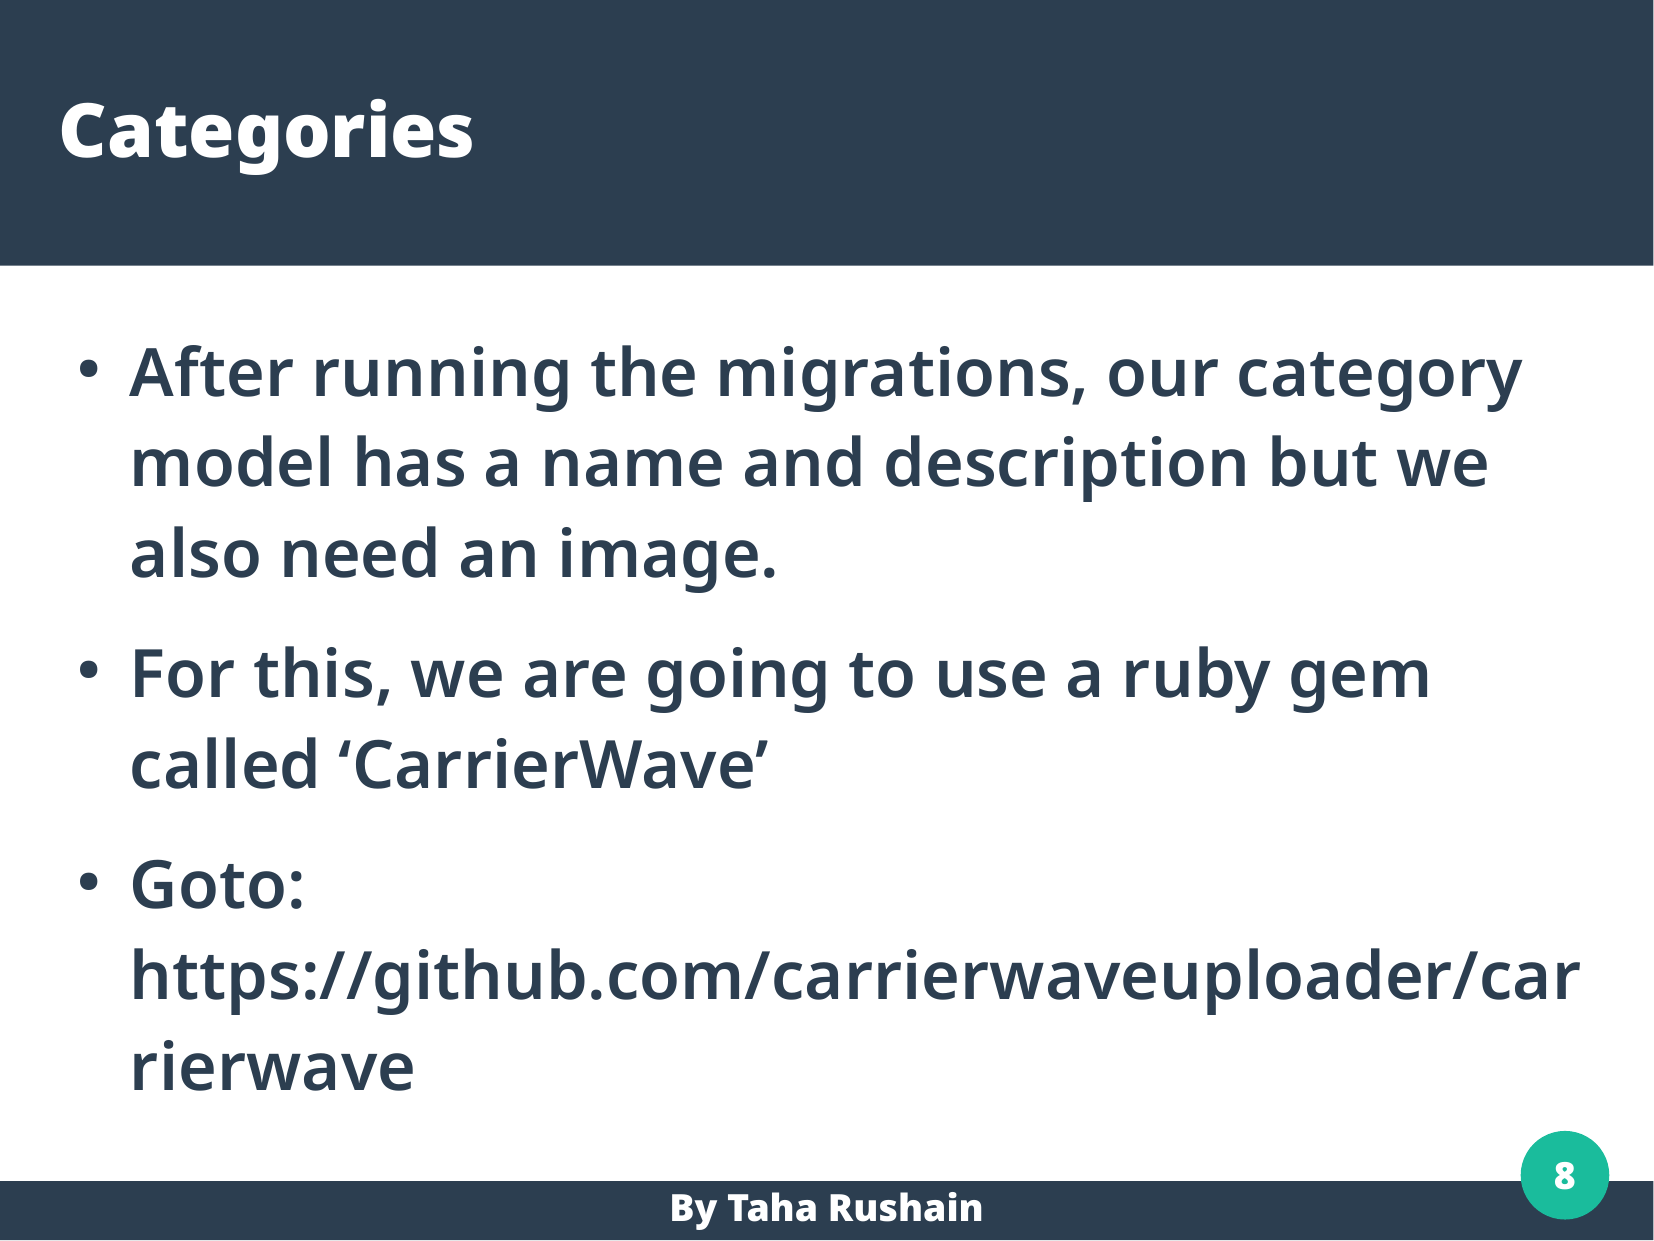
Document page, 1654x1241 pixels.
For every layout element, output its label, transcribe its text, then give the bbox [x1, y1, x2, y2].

title Categories [59, 49, 1595, 207]
list After running the migrations, our category model has a name and description but we also need an image. For this, we are going to use a ruby gem called ‘CarrierWave’ Goto: https://github.com/carrierwaveuploader/carrierwave [59, 324, 1595, 1152]
